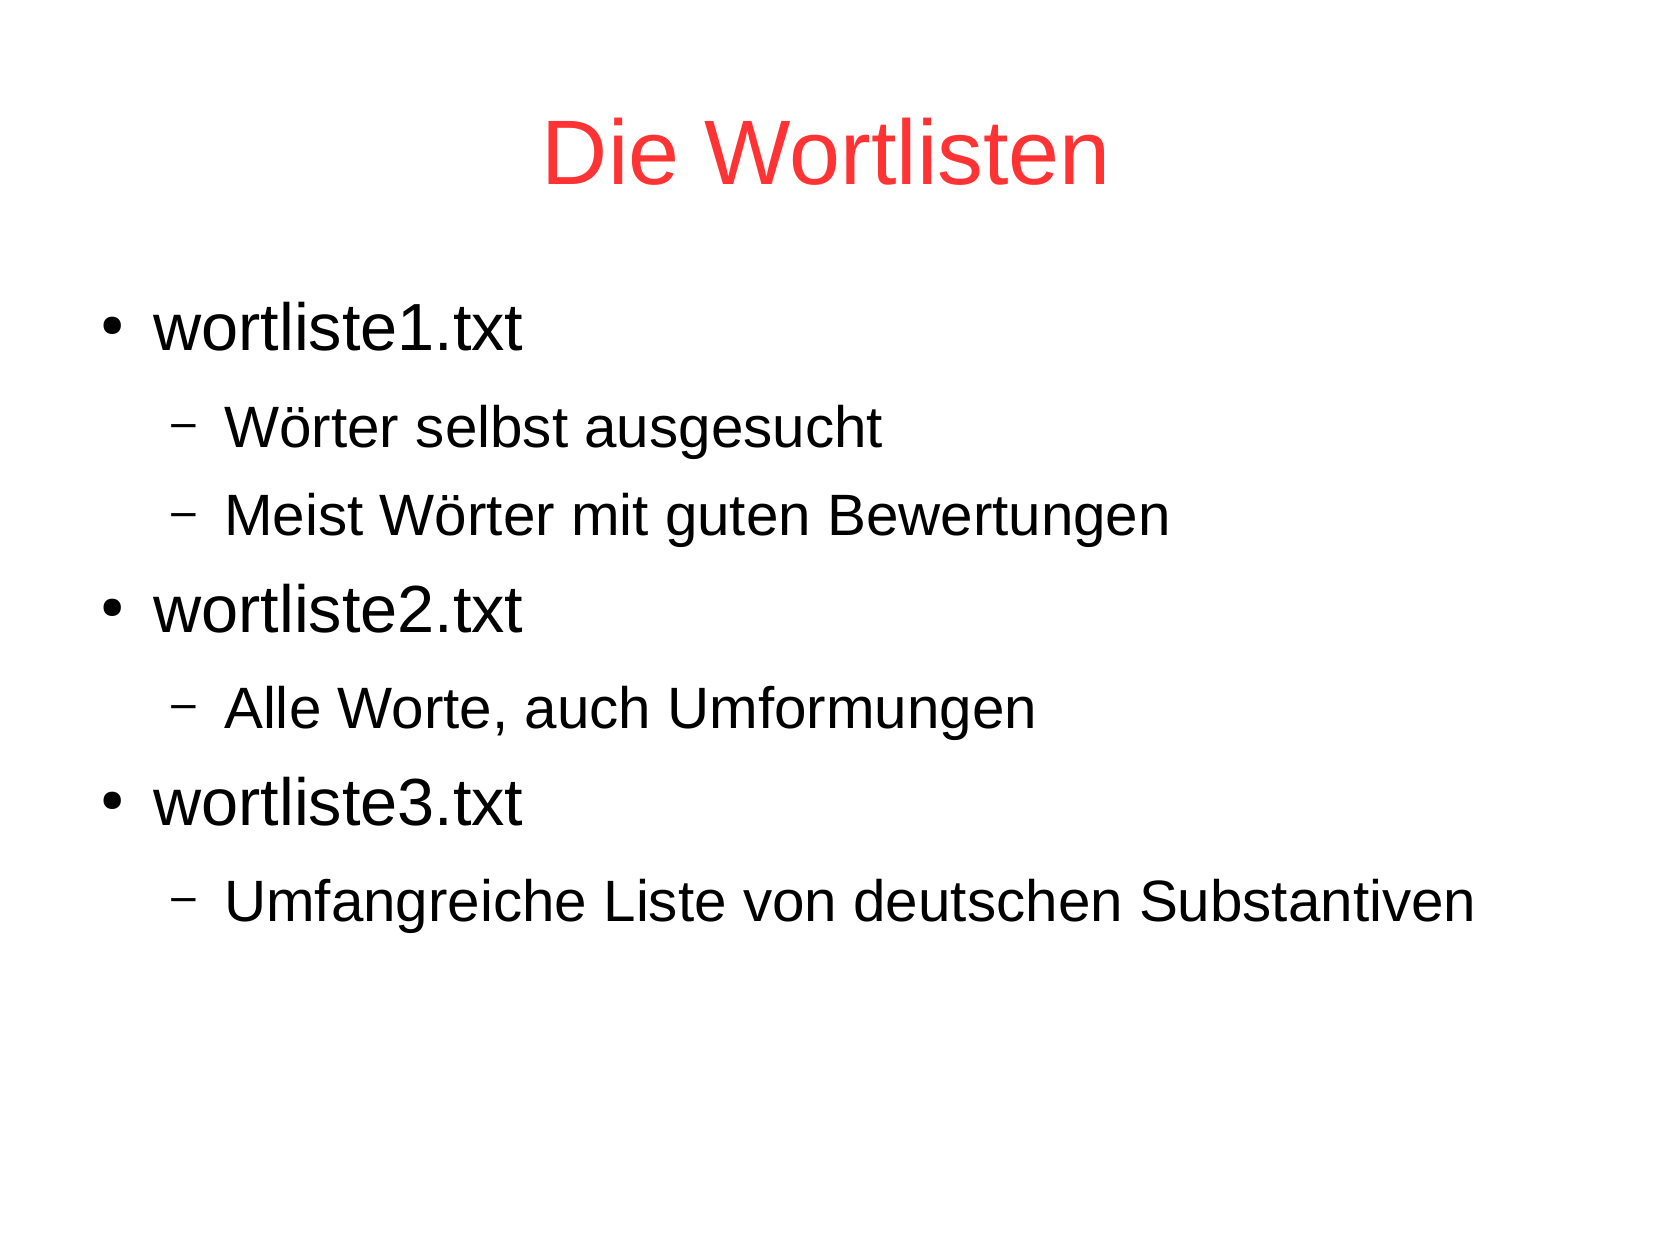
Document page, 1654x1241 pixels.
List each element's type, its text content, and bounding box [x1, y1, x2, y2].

list wortliste1.txt Wörter selbst ausgesucht Meist Wörter mit guten Bewertungen wortliste2.txt Alle Worte, auch Umformungen wortliste3.txt Umfangreiche Liste von deutschen Substantiven [82, 290, 1571, 1010]
title Die Wortlisten [82, 101, 1571, 205]
